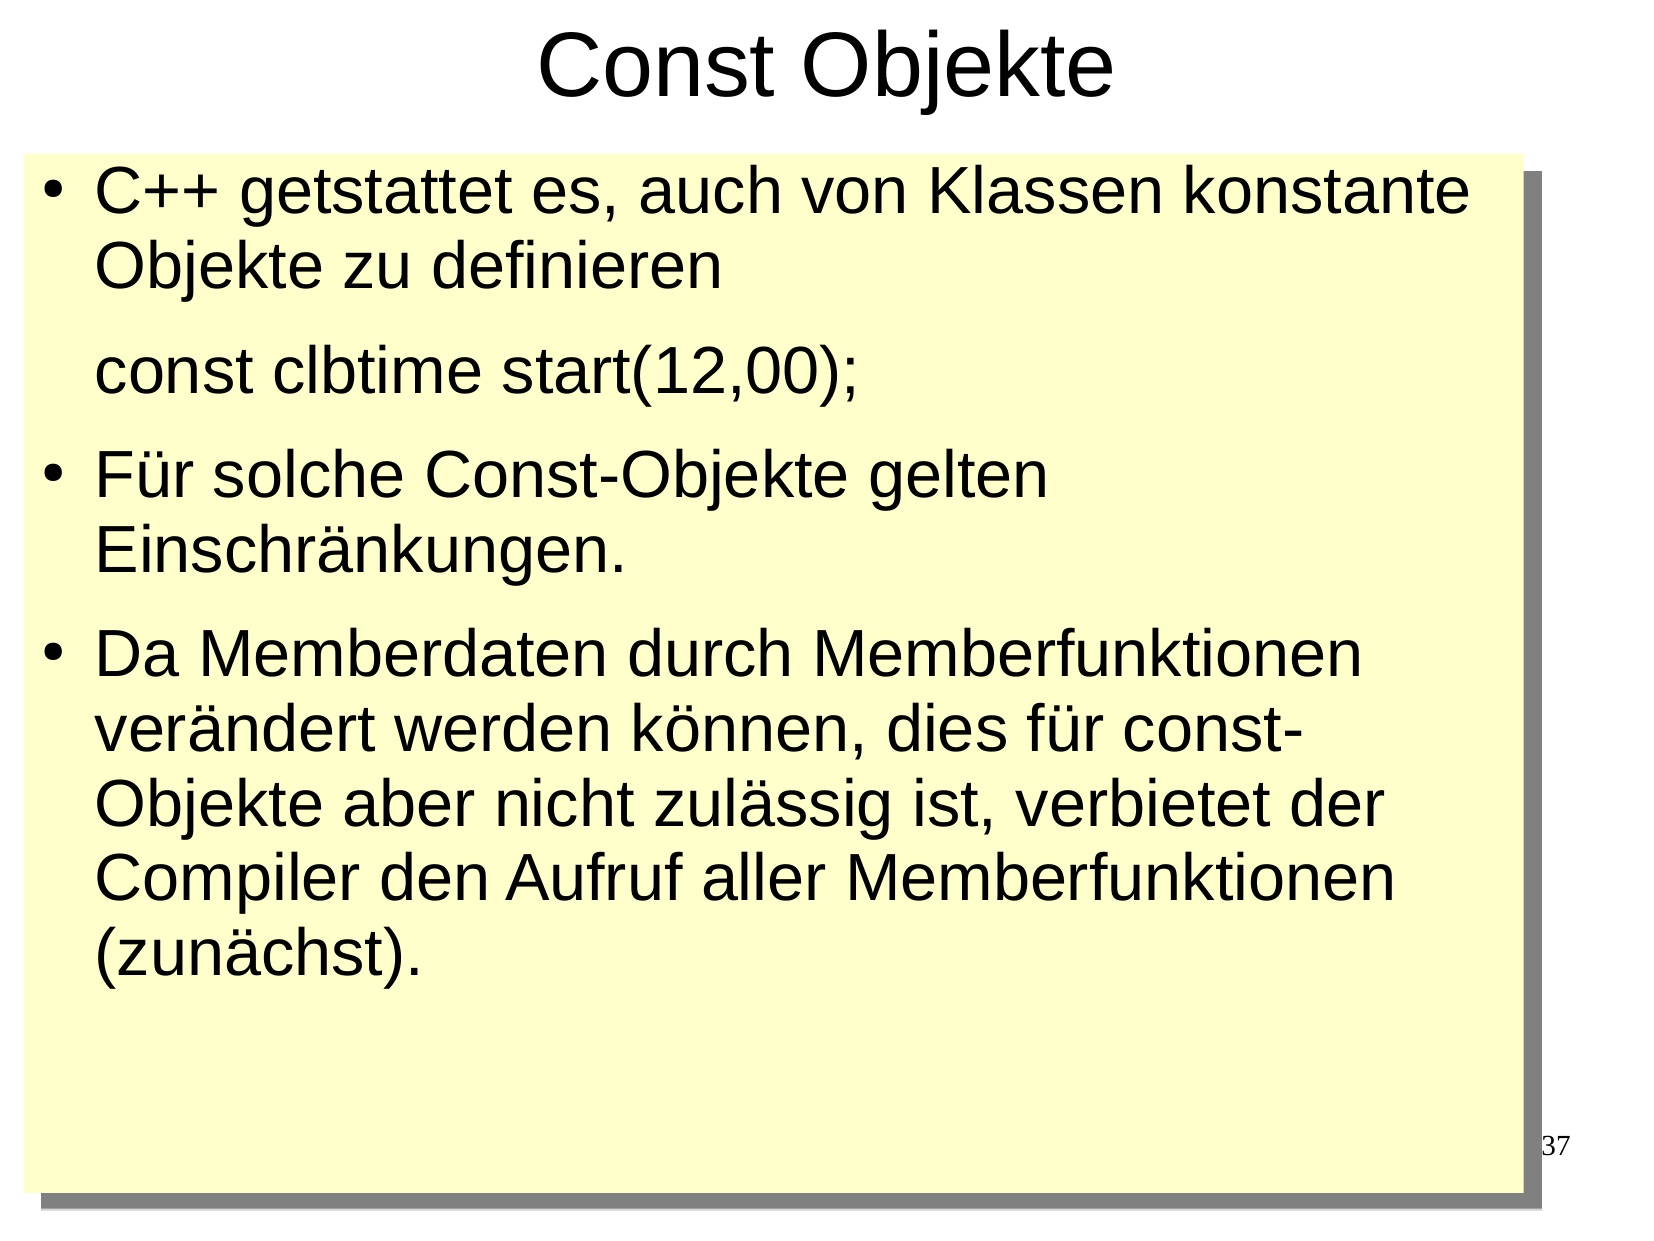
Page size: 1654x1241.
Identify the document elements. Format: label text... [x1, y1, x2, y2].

list C++ getstattet es, auch von Klassen konstante Objekte zu definieren const clbtime start(12,00); Für solche Const-Objekte gelten Einschränkungen. Da Memberdaten durch Memberfunktionen verändert werden können, dies für const-Objekte aber nicht zulässig ist, verbietet der Compiler den Aufruf aller Memberfunktionen (zunächst). [23, 153, 1524, 1193]
title Const Objekte [82, 0, 1571, 168]
